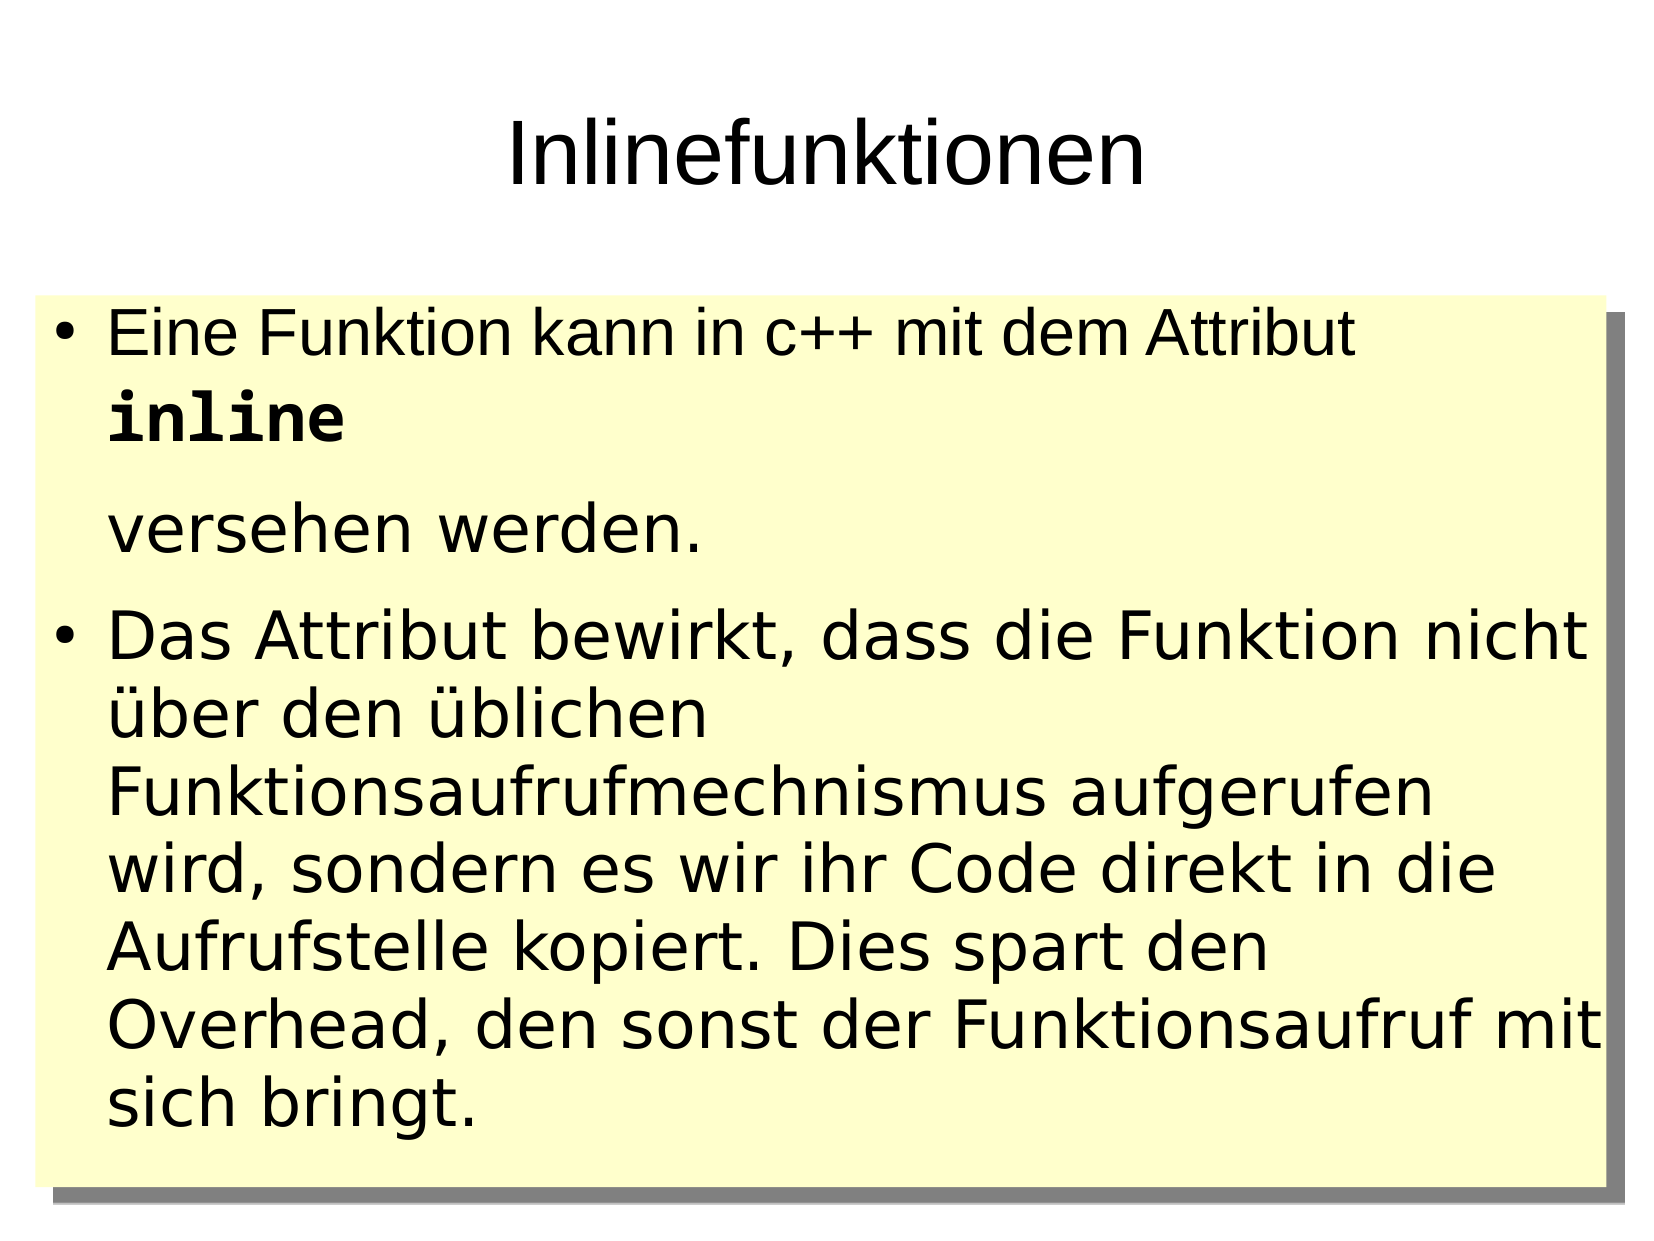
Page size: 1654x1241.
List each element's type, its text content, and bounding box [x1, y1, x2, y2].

list Eine Funktion kann in c++ mit dem Attribut inline versehen werden. Das Attribut bewirkt, dass die Funktion nicht über den üblichen Funktionsaufrufmechnismus aufgerufen wird, sondern es wir ihr Code direkt in die Aufrufstelle kopiert. Dies spart den Overhead, den sonst der Funktionsaufruf mit sich bringt. [35, 295, 1607, 1188]
title Inlinefunktionen [82, 49, 1571, 257]
